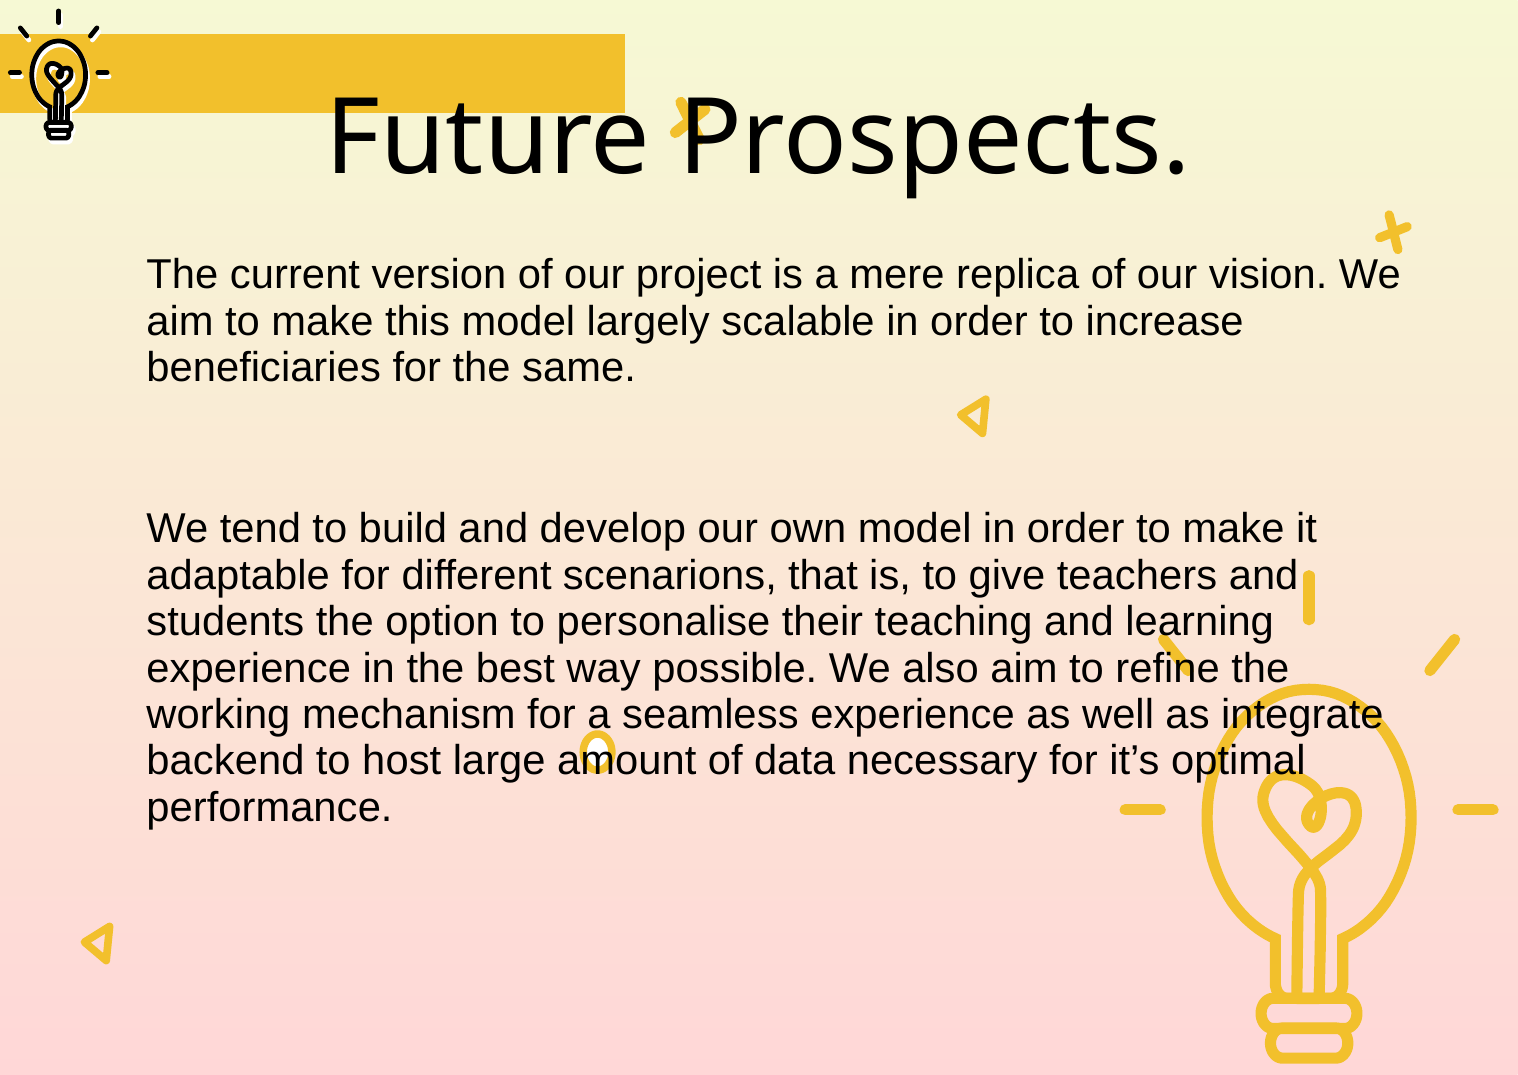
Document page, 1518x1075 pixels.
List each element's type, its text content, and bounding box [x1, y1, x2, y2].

title Future Prospects. [75, 42, 1442, 223]
list The current version of our project is a mere replica of our vision. We aim to make this model largely scalable in order to increase beneficiaries for the same. We tend to build and develop our own model in order to make it adaptable for different scenarions, that is, to give teachers and students the option to personalise their teaching and learning experience in the best way possible. We also aim to refine the working mechanism for a seamless experience as well as integrate backend to host large amount of data necessary for it’s optimal performance. [75, 251, 1442, 875]
